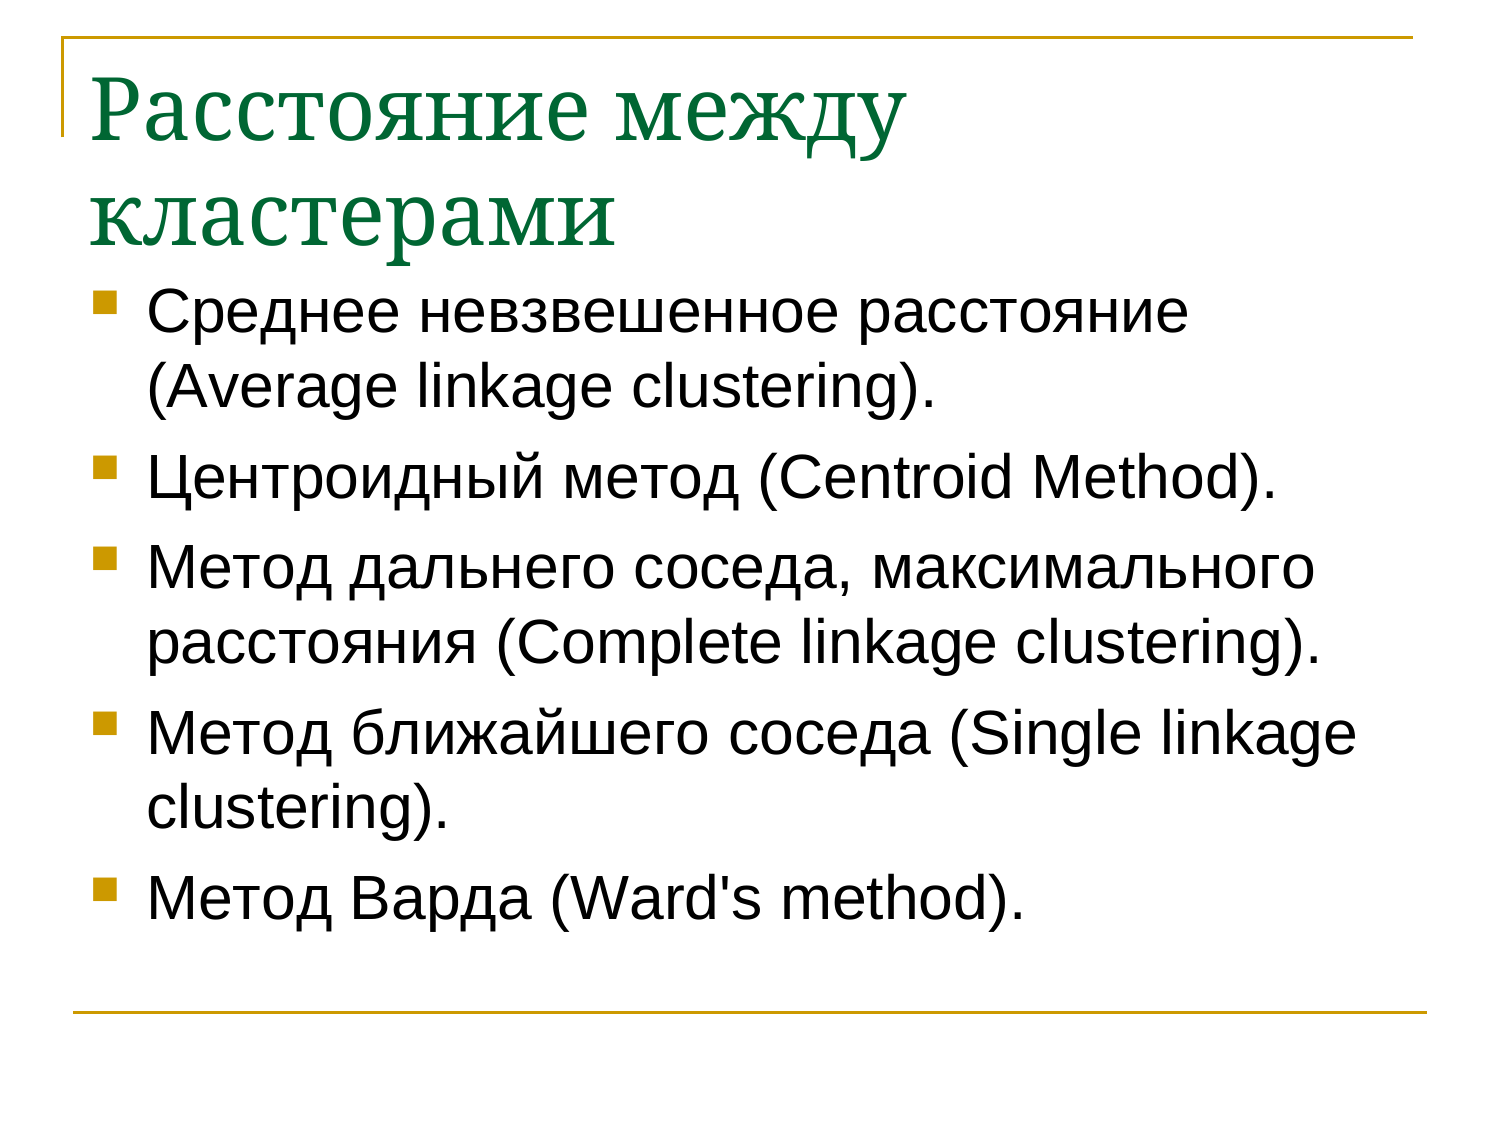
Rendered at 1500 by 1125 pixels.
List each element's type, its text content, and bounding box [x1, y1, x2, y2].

list Среднее невзвешенное расстояние (Average linkage clustering). Центроидный метод (Centroid Method). Метод дальнего соседа, максимального расстояния (Complete linkage clustering). Метод ближайшего соседа (Single linkage clustering). Метод Варда (Ward's method). [75, 262, 1426, 1006]
title Расстояние между кластерами [75, 45, 1426, 233]
